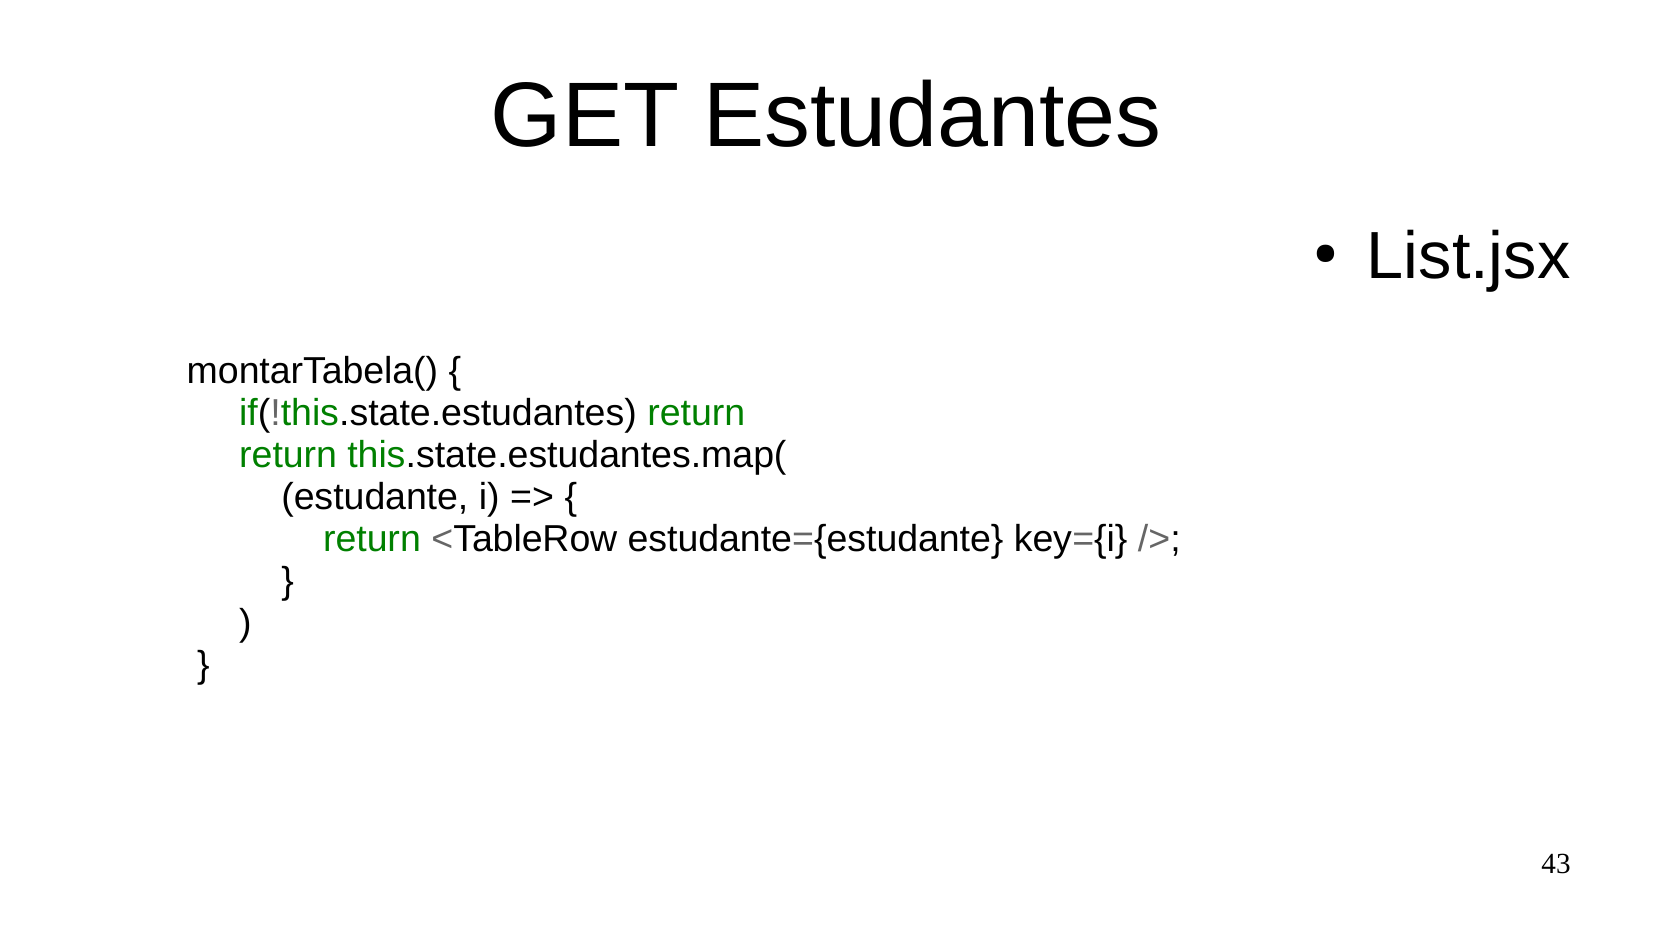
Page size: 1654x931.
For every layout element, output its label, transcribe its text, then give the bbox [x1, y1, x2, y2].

title GET Estudantes [82, 37, 1571, 193]
list List.jsx [82, 217, 1571, 758]
text_box montarTabela() { if(!this.state.estudantes) return return this.state.estudantes.map( (estudante, i) => { return <TableRow estudante={estudante} key={i} />; } ) } [140, 341, 1343, 693]
